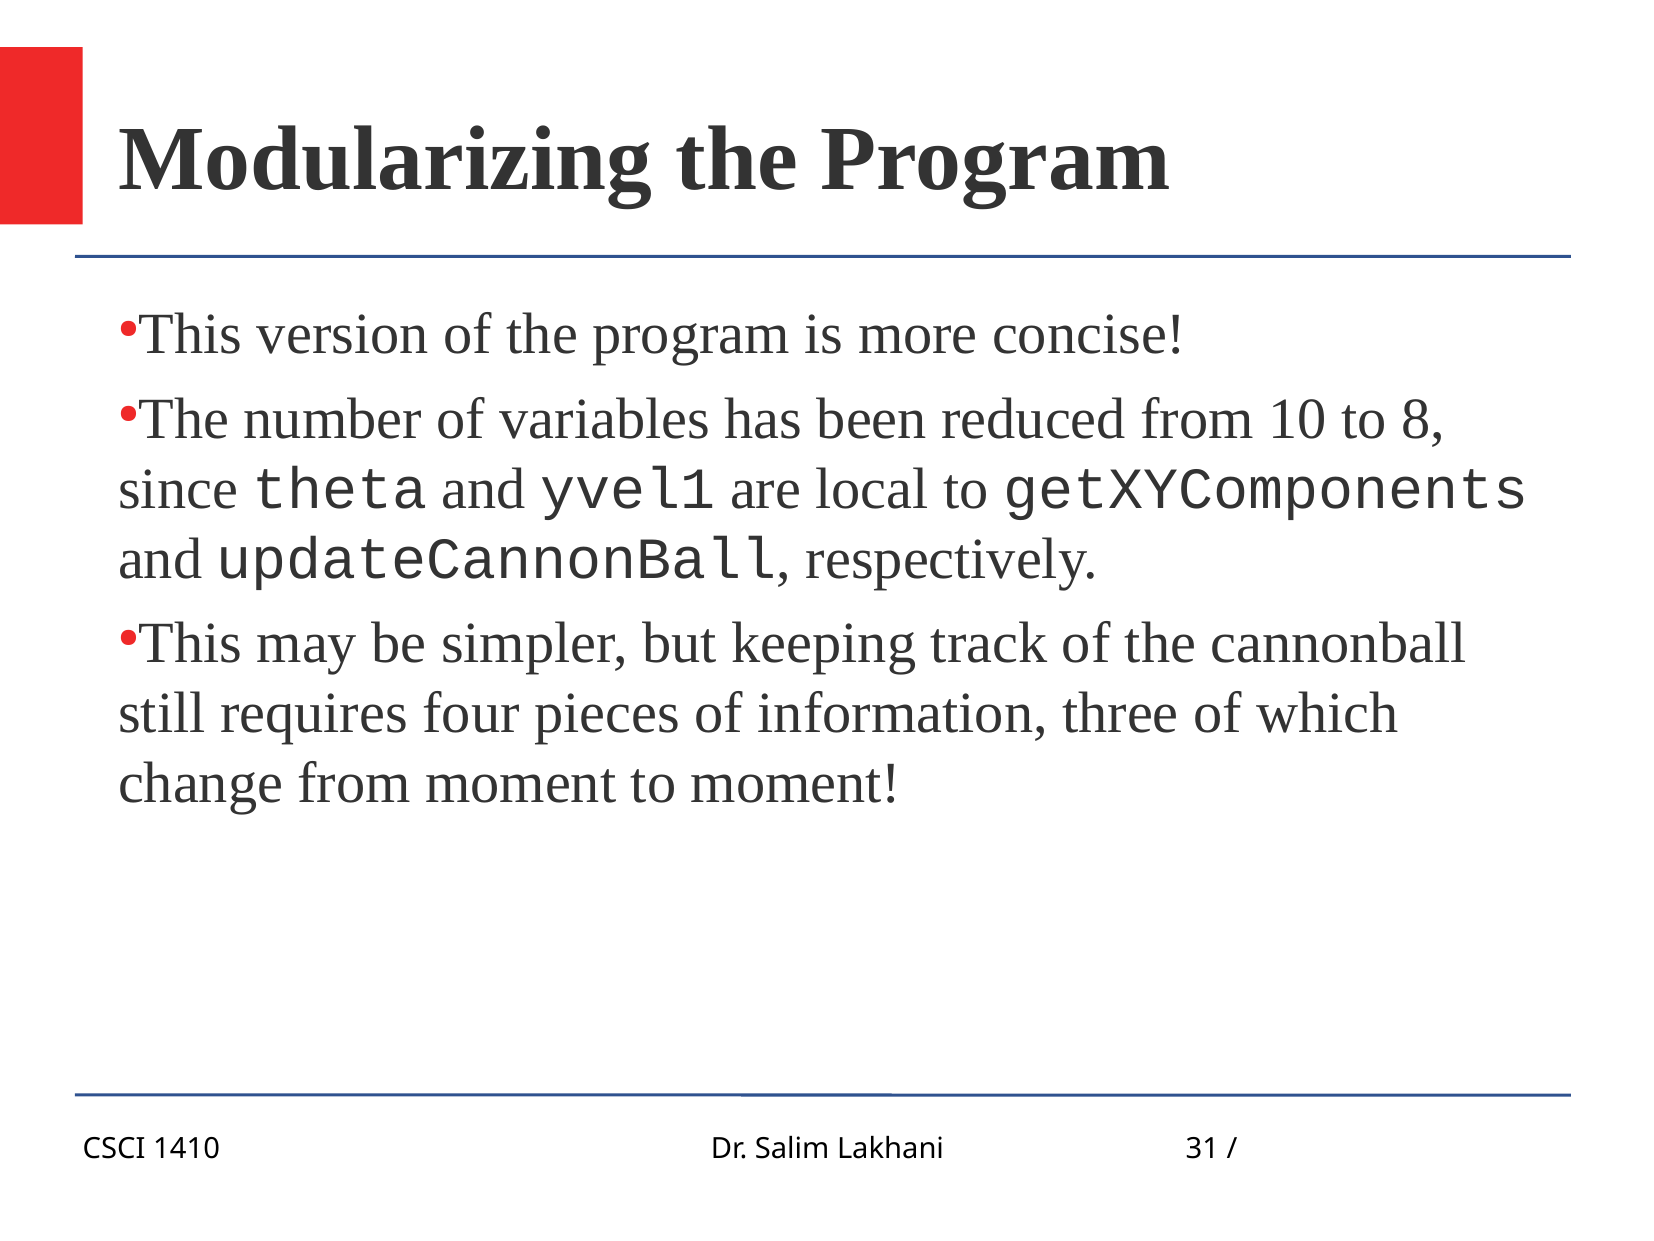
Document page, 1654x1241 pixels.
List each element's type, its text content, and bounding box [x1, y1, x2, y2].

text_box Dr. Salim Lakhani [565, 1129, 1090, 1216]
title Modularizing the Program [118, 49, 1571, 257]
text_box / [1185, 1129, 1571, 1216]
list This version of the program is more concise! The number of variables has been reduced from 10 to 8, since theta and yvel1 are local to getXYComponents and updateCannonBall, respectively. This may be simpler, but keeping track of the cannonball still requires four pieces of information, three of which change from moment to moment! [118, 295, 1536, 1080]
text_box CSCI 1410 [82, 1129, 468, 1216]
